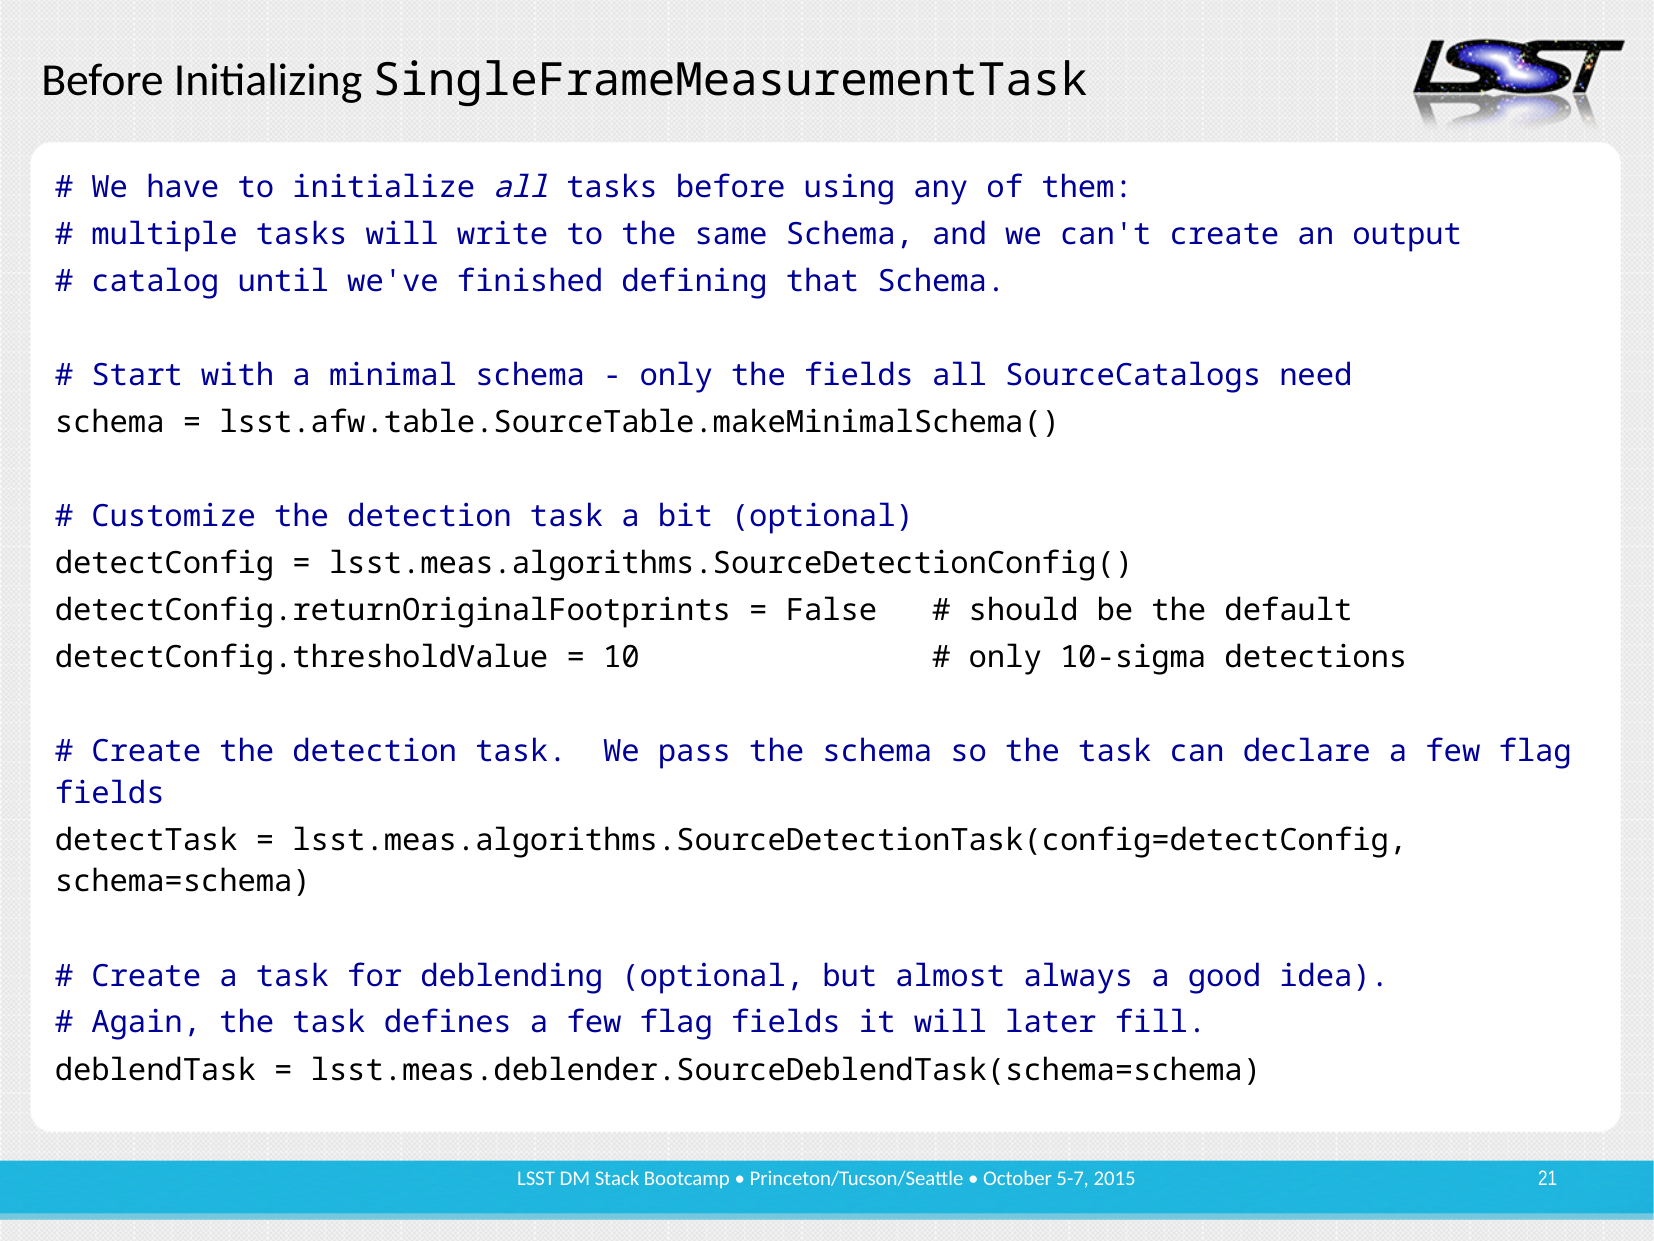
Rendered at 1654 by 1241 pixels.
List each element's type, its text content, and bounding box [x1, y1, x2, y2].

list # We have to initialize all tasks before using any of them: # multiple tasks will write to the same Schema, and we can't create an output # catalog until we've finished defining that Schema. # Start with a minimal schema - only the fields all SourceCatalogs need schema = lsst.afw.table.SourceTable.makeMinimalSchema() # Customize the detection task a bit (optional) detectConfig = lsst.meas.algorithms.SourceDetectionConfig() detectConfig.returnOriginalFootprints = False # should be the default detectConfig.thresholdValue = 10 # only 10-sigma detections # Create the detection task. We pass the schema so the task can declare a few flag fields detectTask = lsst.meas.algorithms.SourceDetectionTask(config=detectConfig, schema=schema) # Create a task for deblending (optional, but almost always a good idea). # Again, the task defines a few flag fields it will later fill. deblendTask = lsst.meas.deblender.SourceDeblendTask(schema=schema) [55, 165, 1599, 1103]
picture [0, 0, 1654, 1241]
title Before Initializing SingleFrameMeasurementTask [41, 27, 1161, 129]
